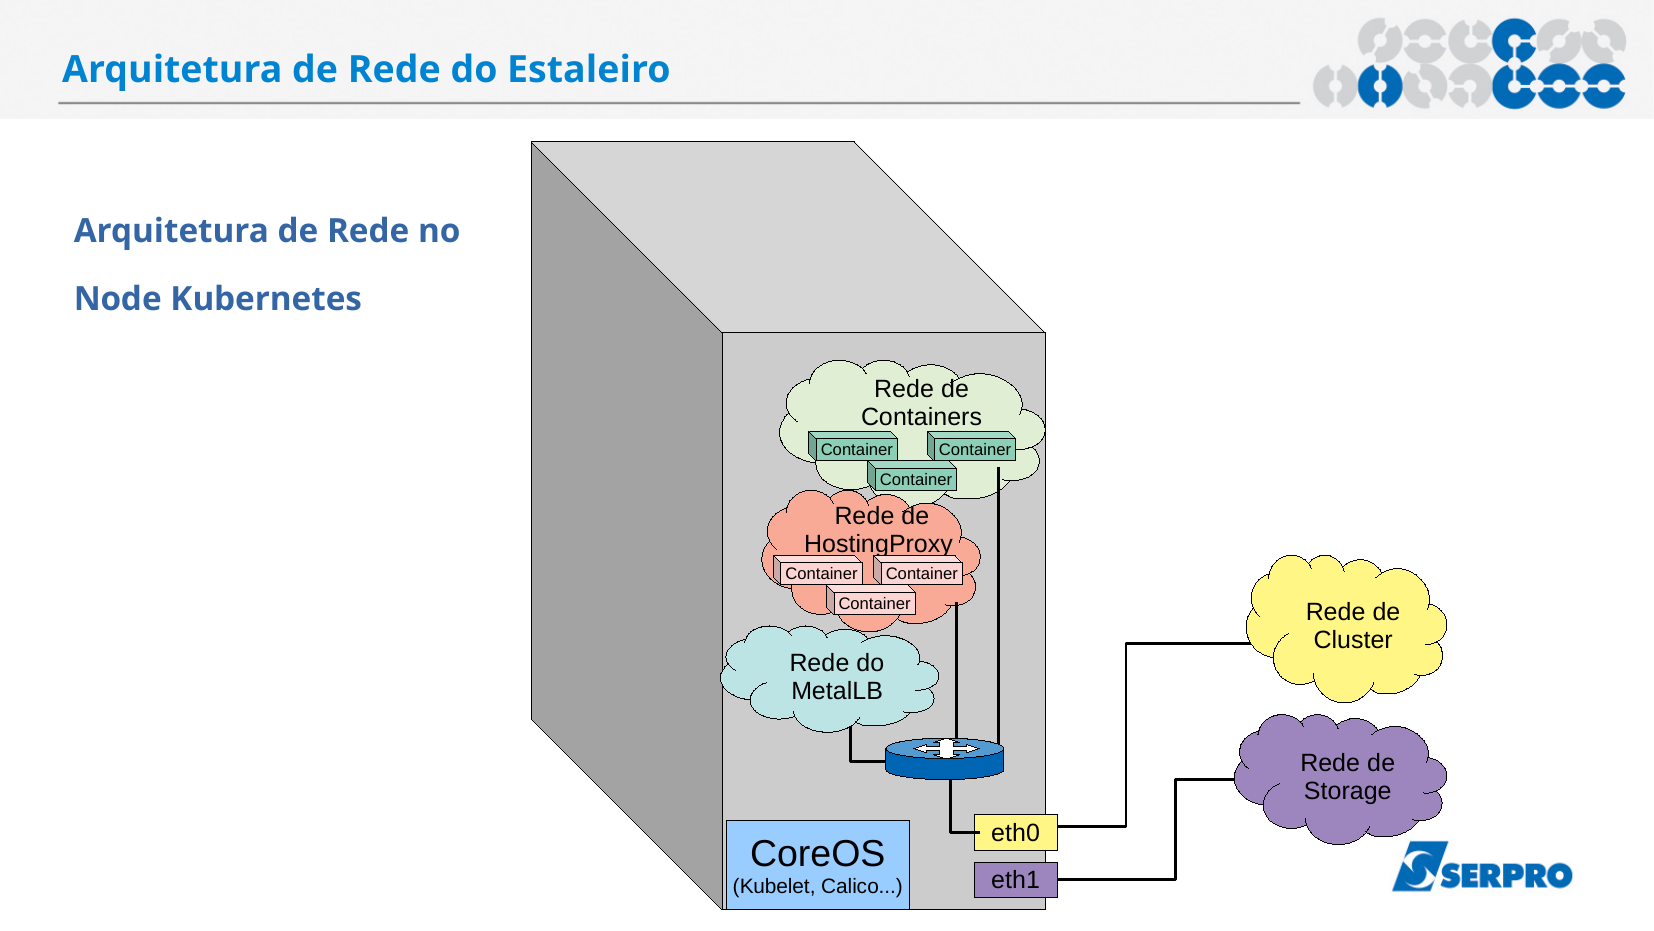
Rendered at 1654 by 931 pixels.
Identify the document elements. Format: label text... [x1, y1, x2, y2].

text_box Rede de Containers [779, 360, 1046, 506]
text_box Rede de HostingProxy [761, 490, 981, 632]
text_box Arquitetura de Rede no Node Kubernetes [59, 177, 532, 328]
text_box Rede de Storage [1234, 714, 1447, 845]
picture [0, 0, 1654, 931]
text_box Container [876, 469, 957, 491]
text_box Rede de Cluster [1246, 555, 1447, 703]
text_box Arquitetura de Rede do Estaleiro [47, 35, 1300, 102]
text_box Container [882, 563, 963, 585]
text_box Container [817, 439, 898, 461]
text_box Container [935, 439, 1016, 461]
text_box eth0 [974, 814, 1058, 851]
text_box Container [781, 563, 863, 585]
text_box [934, 493, 997, 743]
text_box [854, 486, 876, 500]
text_box Rede do MetalLB [720, 625, 939, 733]
text_box [531, 141, 1046, 910]
text_box eth1 [974, 862, 1058, 898]
text_box CoreOS (Kubelet, Calico...) [726, 820, 910, 910]
text_box Container [835, 593, 916, 615]
